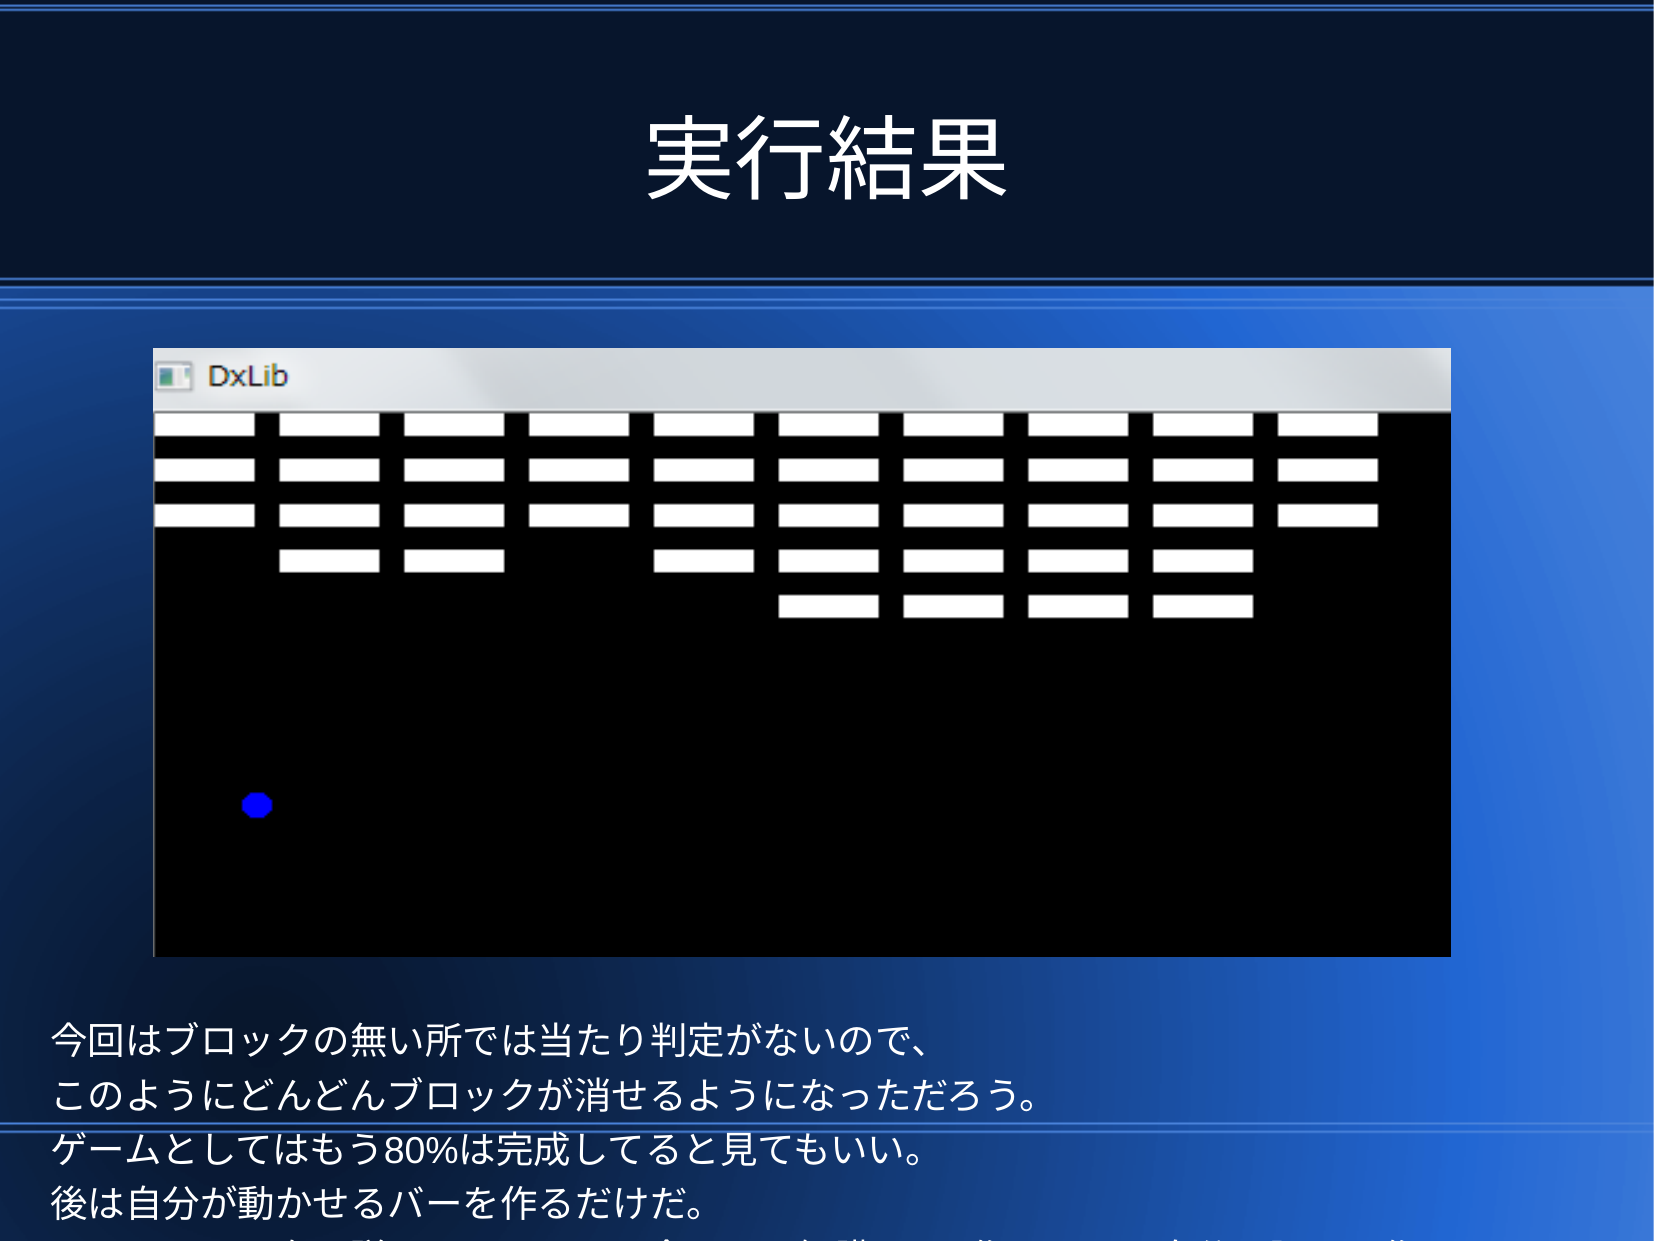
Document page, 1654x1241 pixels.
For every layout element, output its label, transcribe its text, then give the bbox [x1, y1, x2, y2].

title 実行結果 [82, 49, 1571, 257]
picture [0, 0, 1654, 1241]
text_box 今回はブロックの無い所では当たり判定がないので、 このようにどんどんブロックが消せるようになっただろう。 ゲームとしてはもう80%は完成してると見てもいい。 後は自分が動かせるバーを作るだけだ。 それについて次回説明する。ただ、今までの知識＋αで作れるので自分で調べて作るのもいいだろう。 [35, 1003, 1648, 1211]
